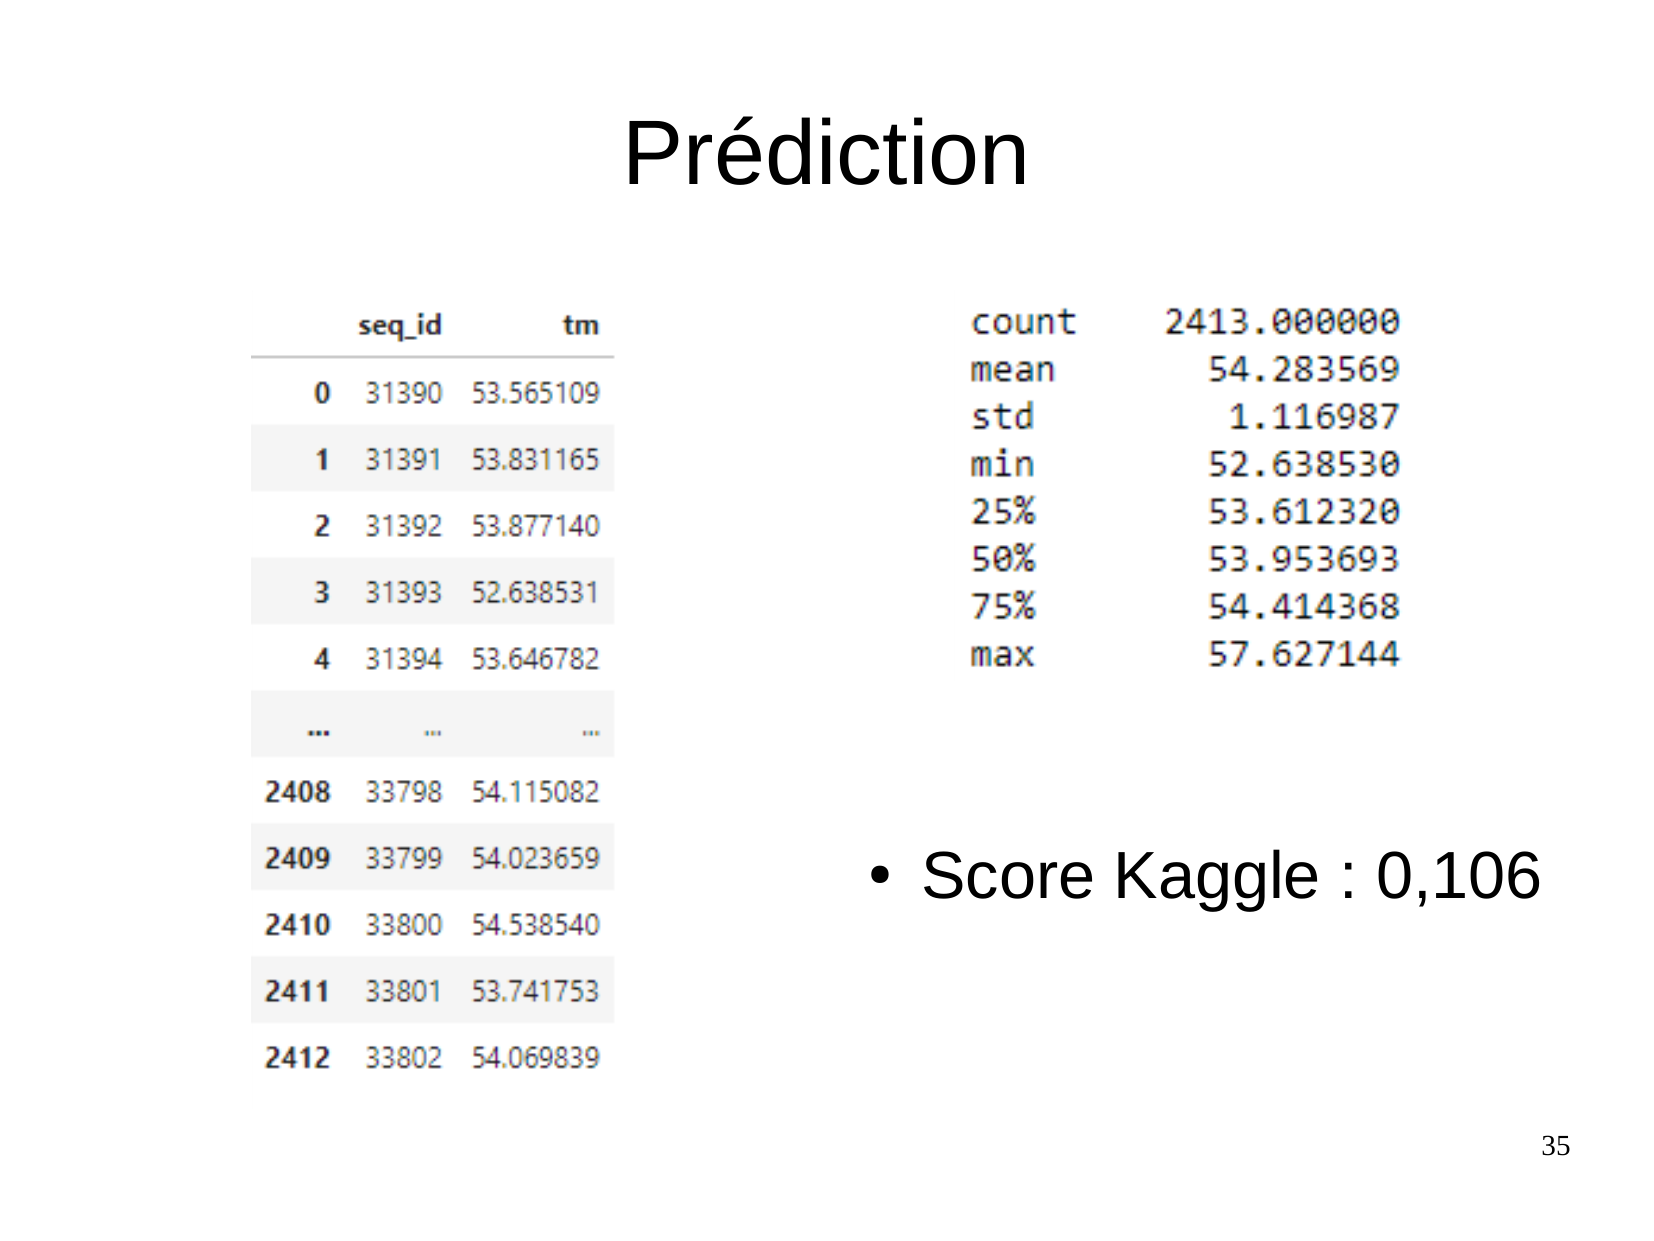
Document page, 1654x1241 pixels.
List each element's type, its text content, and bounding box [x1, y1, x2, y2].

picture [953, 290, 1464, 681]
list Score Kaggle : 0,106 [850, 838, 1577, 1229]
title Prédiction [82, 49, 1571, 257]
picture [251, 290, 641, 1109]
